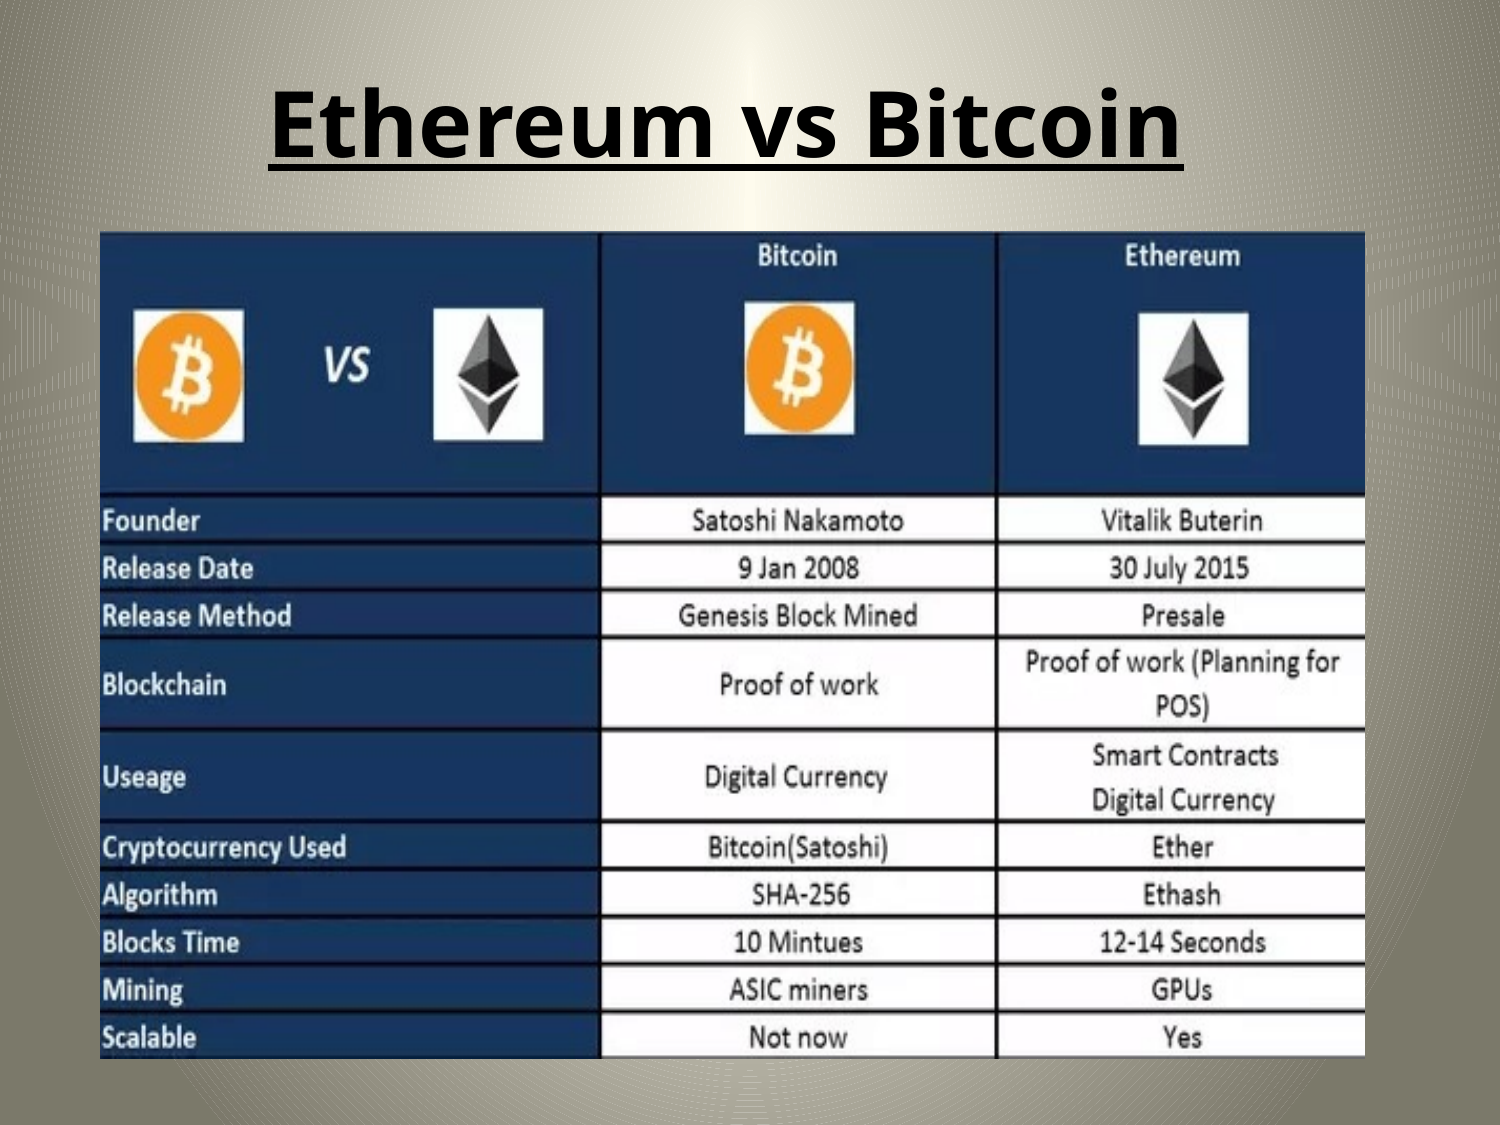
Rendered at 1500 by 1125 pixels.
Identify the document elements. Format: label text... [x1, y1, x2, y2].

title Ethereum vs Bitcoin [88, 0, 1364, 242]
picture [100, 231, 1365, 1059]
